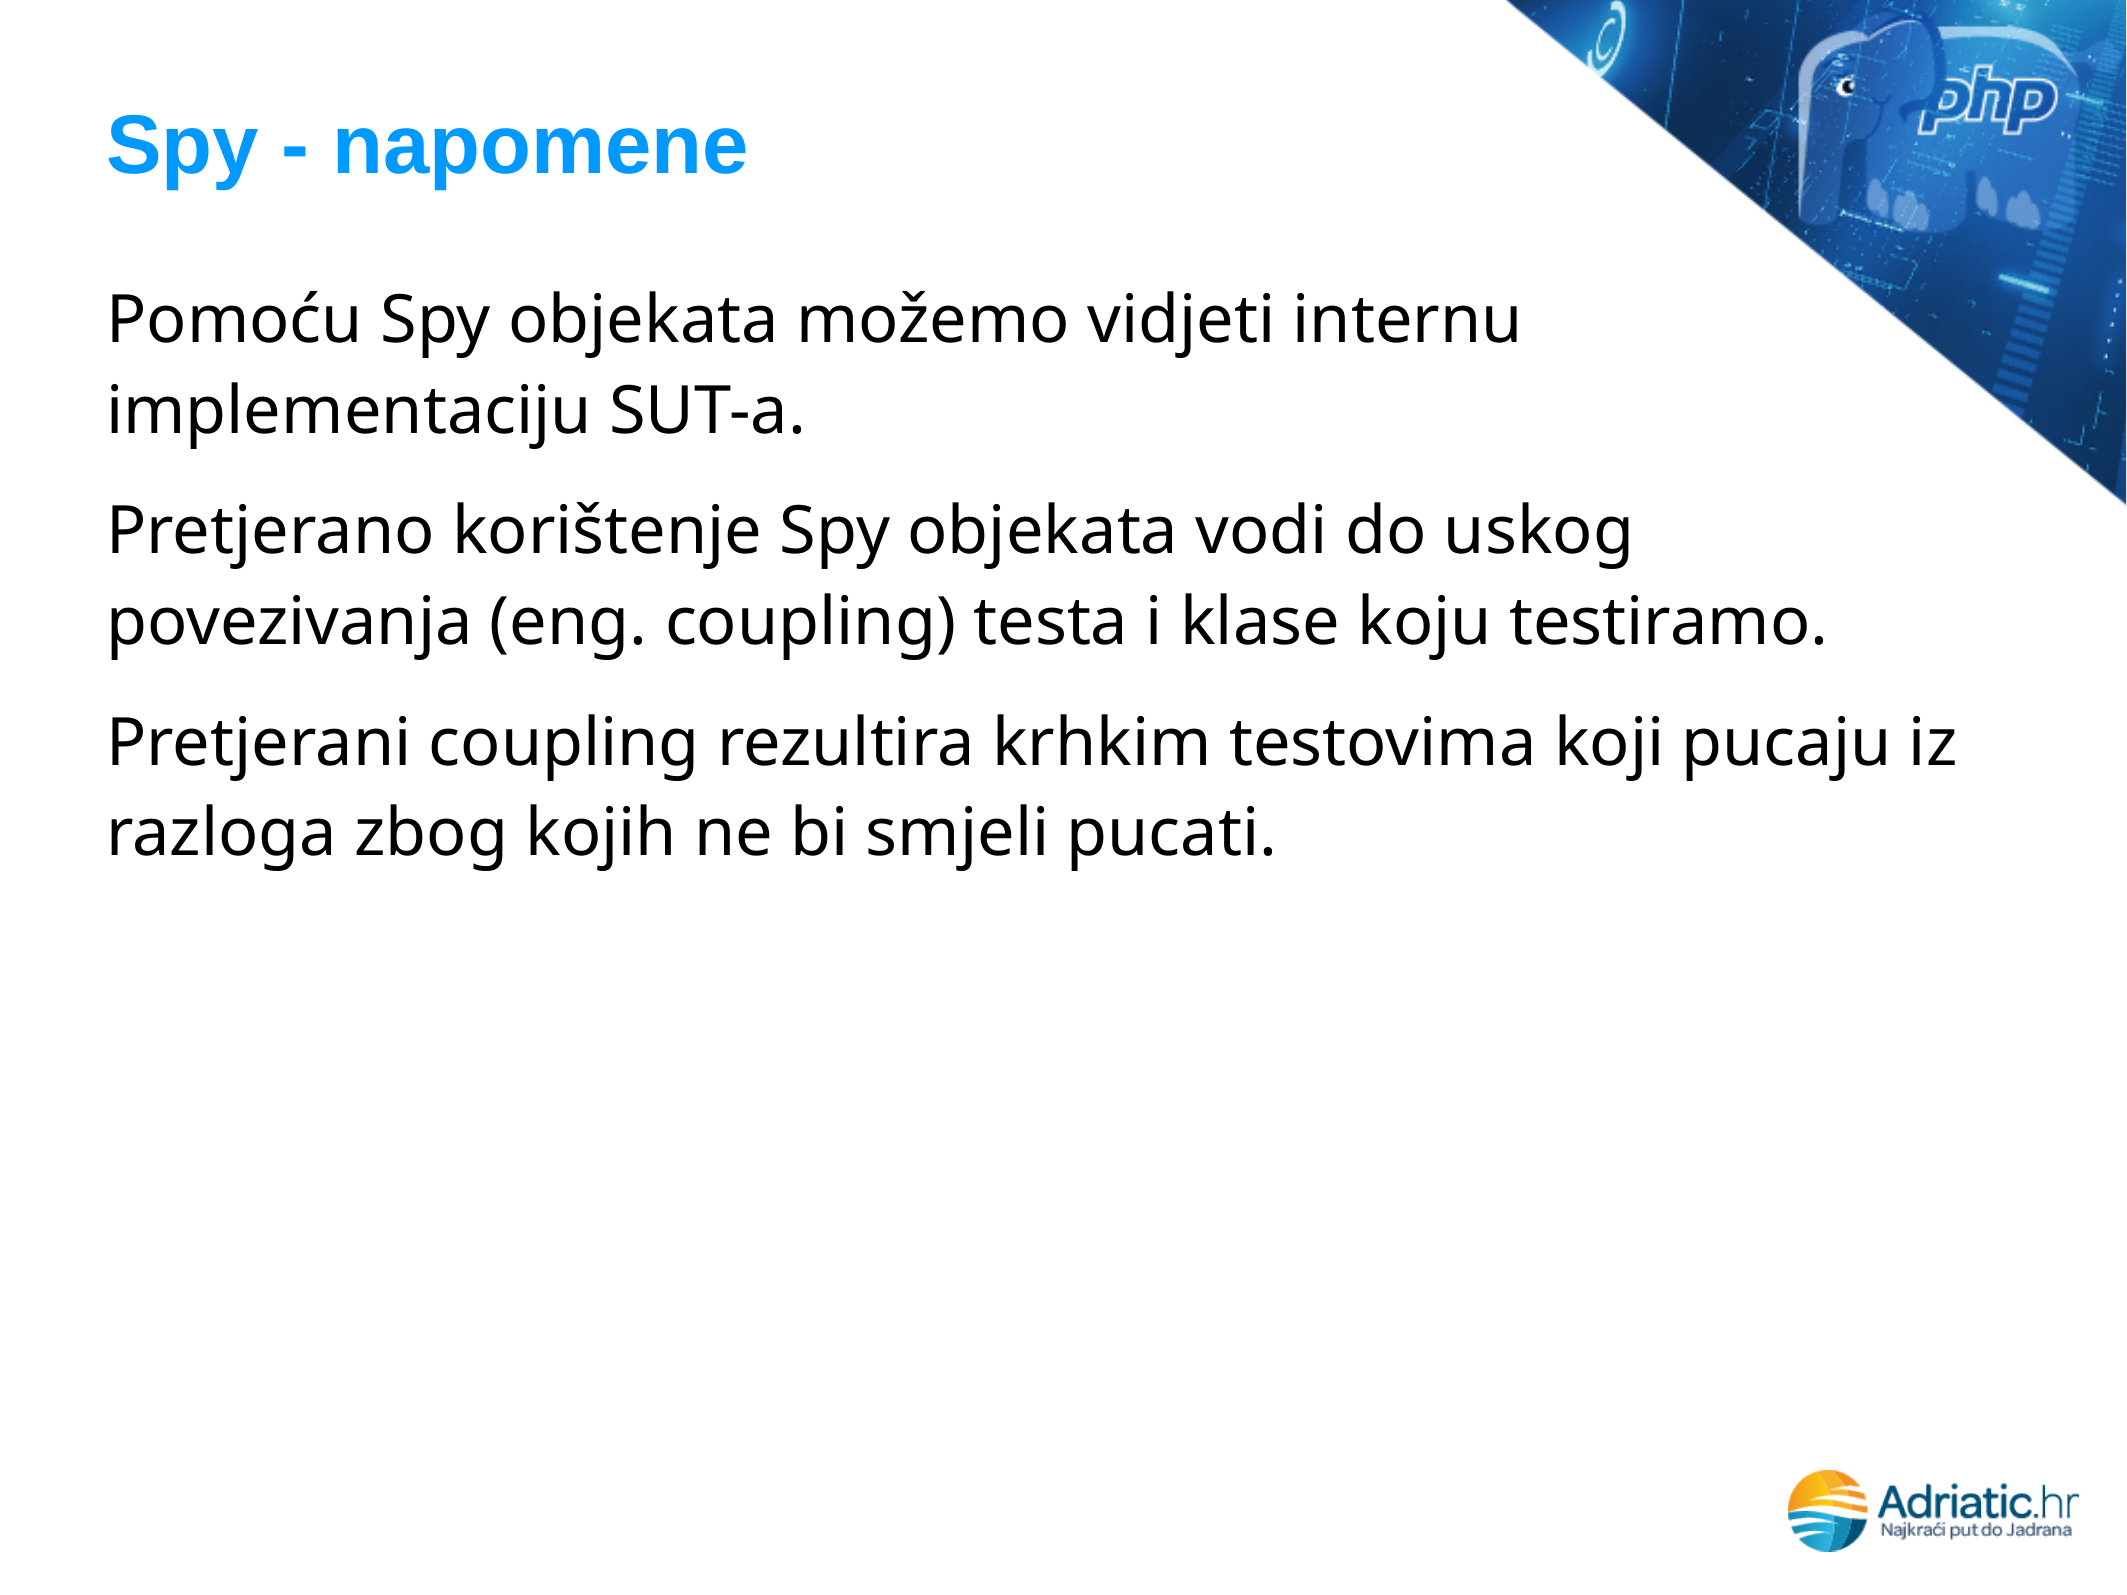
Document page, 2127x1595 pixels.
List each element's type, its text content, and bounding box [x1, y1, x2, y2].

list Pomoću Spy objekata možemo vidjeti internu implementaciju SUT-a. Pretjerano korištenje Spy objekata vodi do uskog povezivanja (eng. coupling) testa i klase koju testiramo. Pretjerani coupling rezultira krhkim testovima koji pucaju iz razloga zbog kojih ne bi smjeli pucati. [106, 271, 2020, 1453]
picture [1788, 1470, 2079, 1552]
picture [1505, 0, 2127, 625]
title Spy - napomene [106, 70, 1630, 219]
